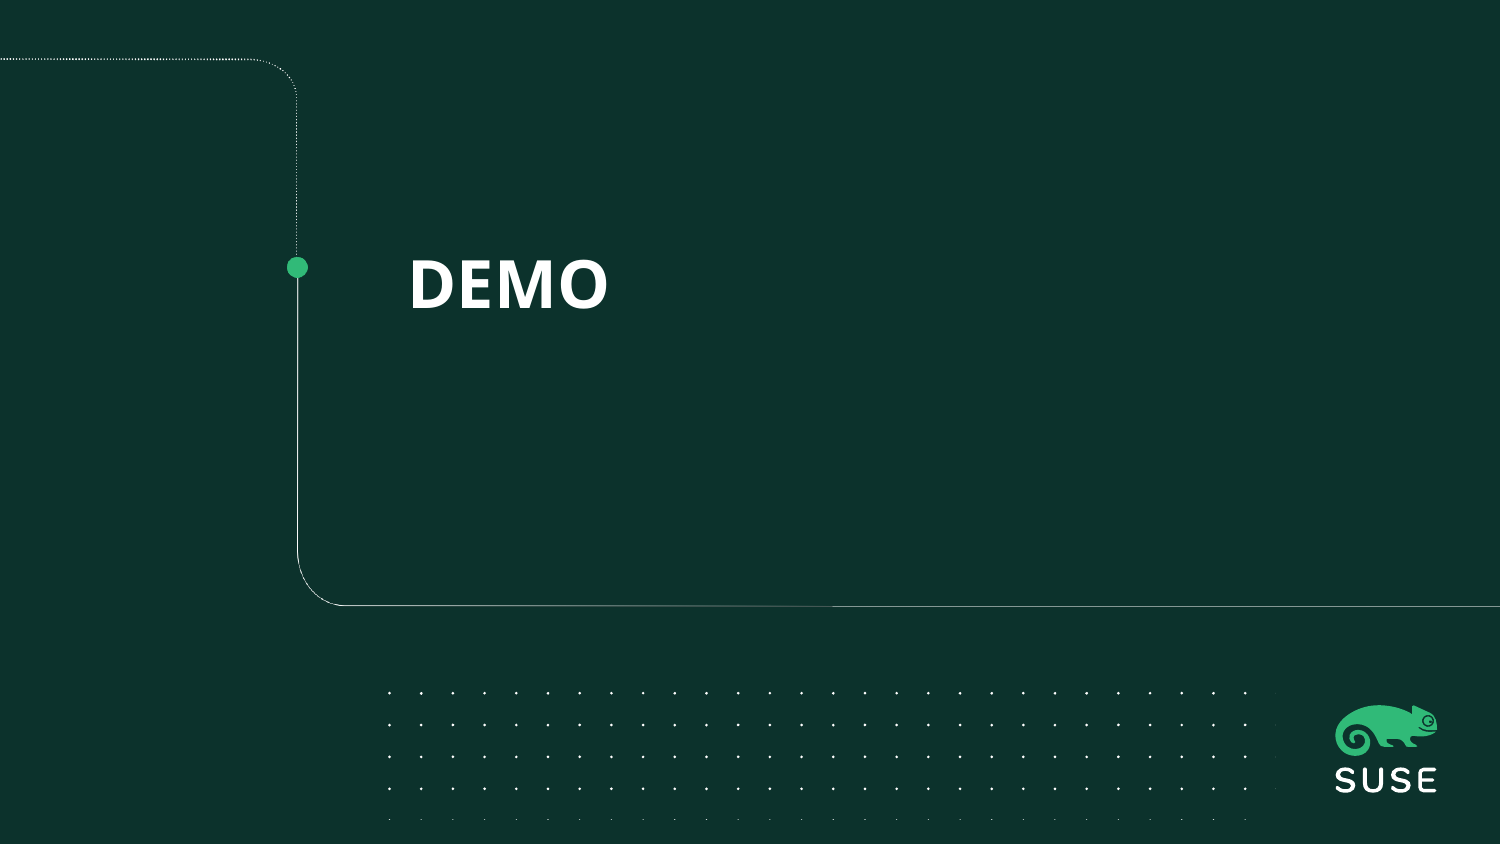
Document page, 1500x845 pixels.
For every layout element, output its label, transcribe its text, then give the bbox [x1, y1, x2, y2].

picture [0, 58, 1500, 607]
title DEMO [407, 212, 1312, 354]
